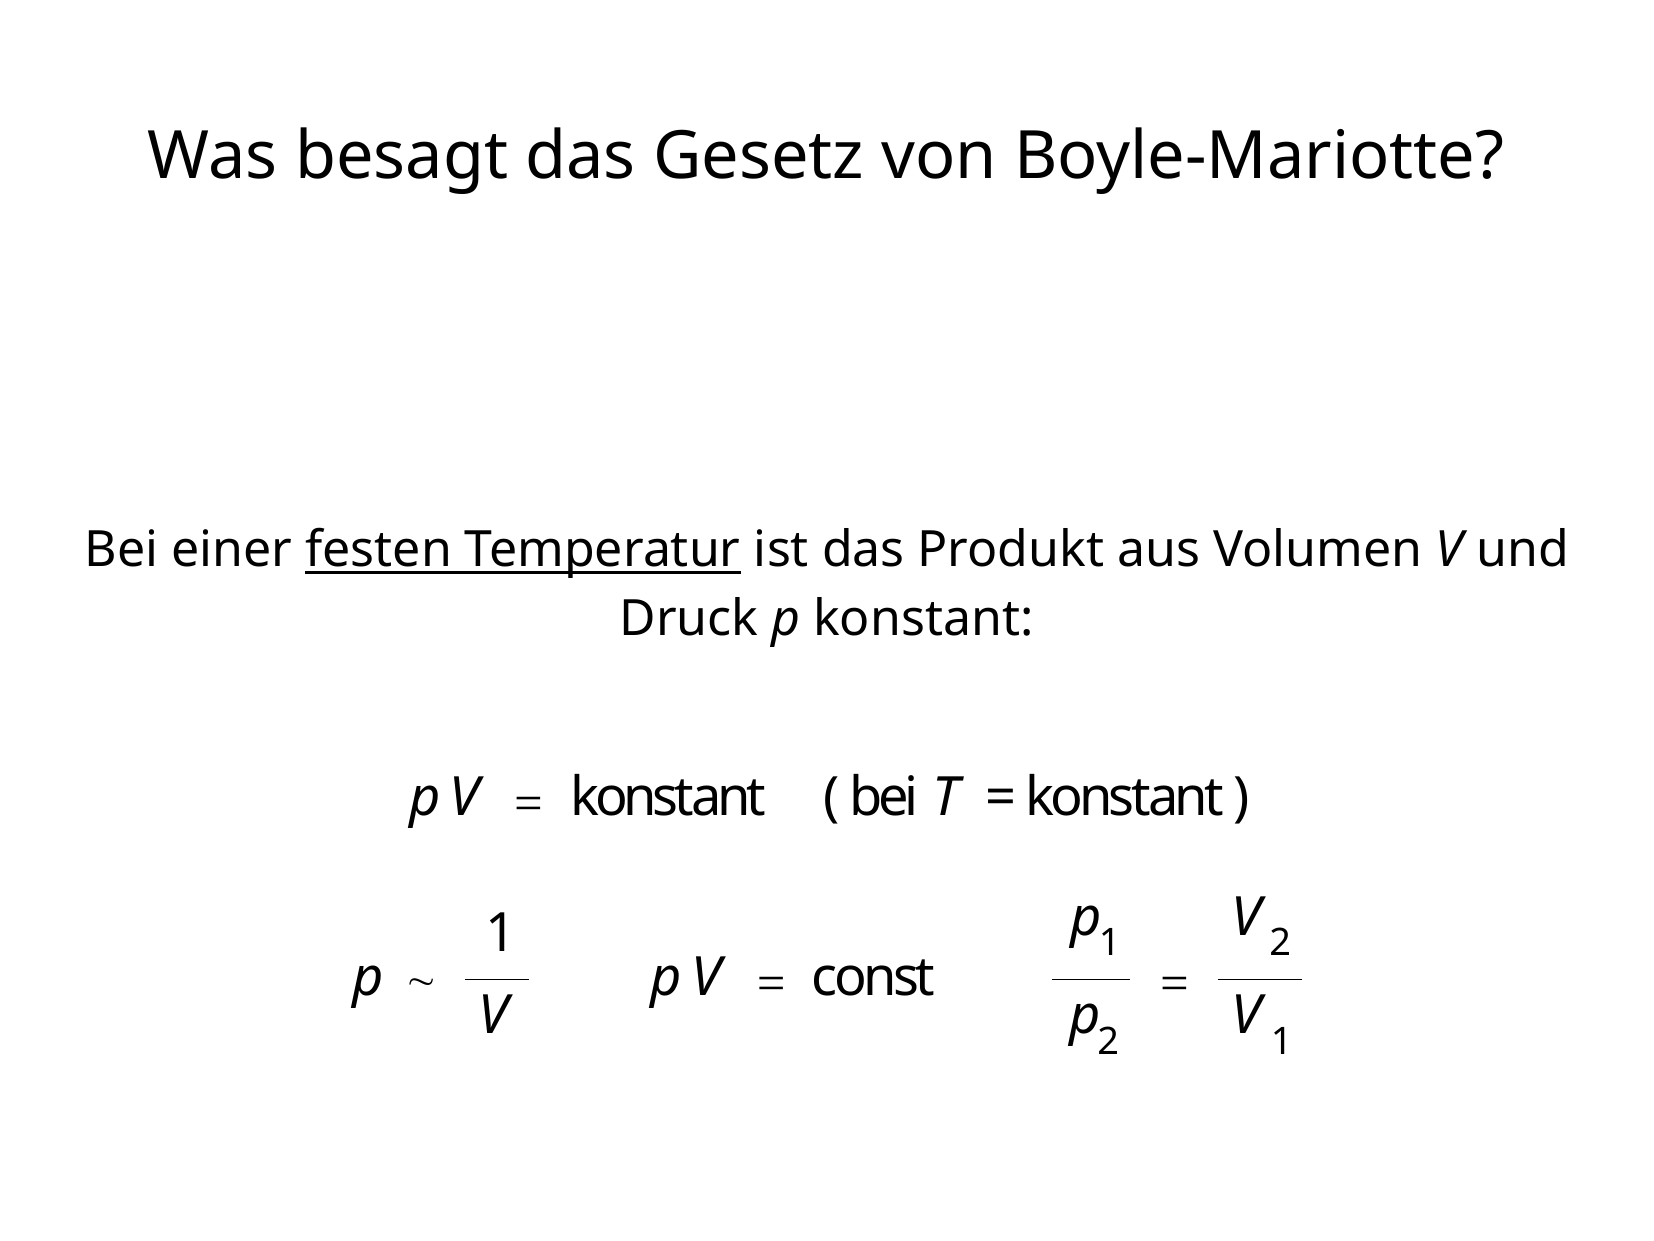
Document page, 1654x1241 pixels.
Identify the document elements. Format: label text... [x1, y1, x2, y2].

subtitle Bei einer festen Temperatur ist das Produkt aus Volumen V und Druck p konstant: [82, 290, 1571, 1010]
chart [342, 883, 1311, 1065]
chart [399, 764, 1254, 831]
title Was besagt das Gesetz von Boyle-Mariotte? [82, 49, 1571, 257]
